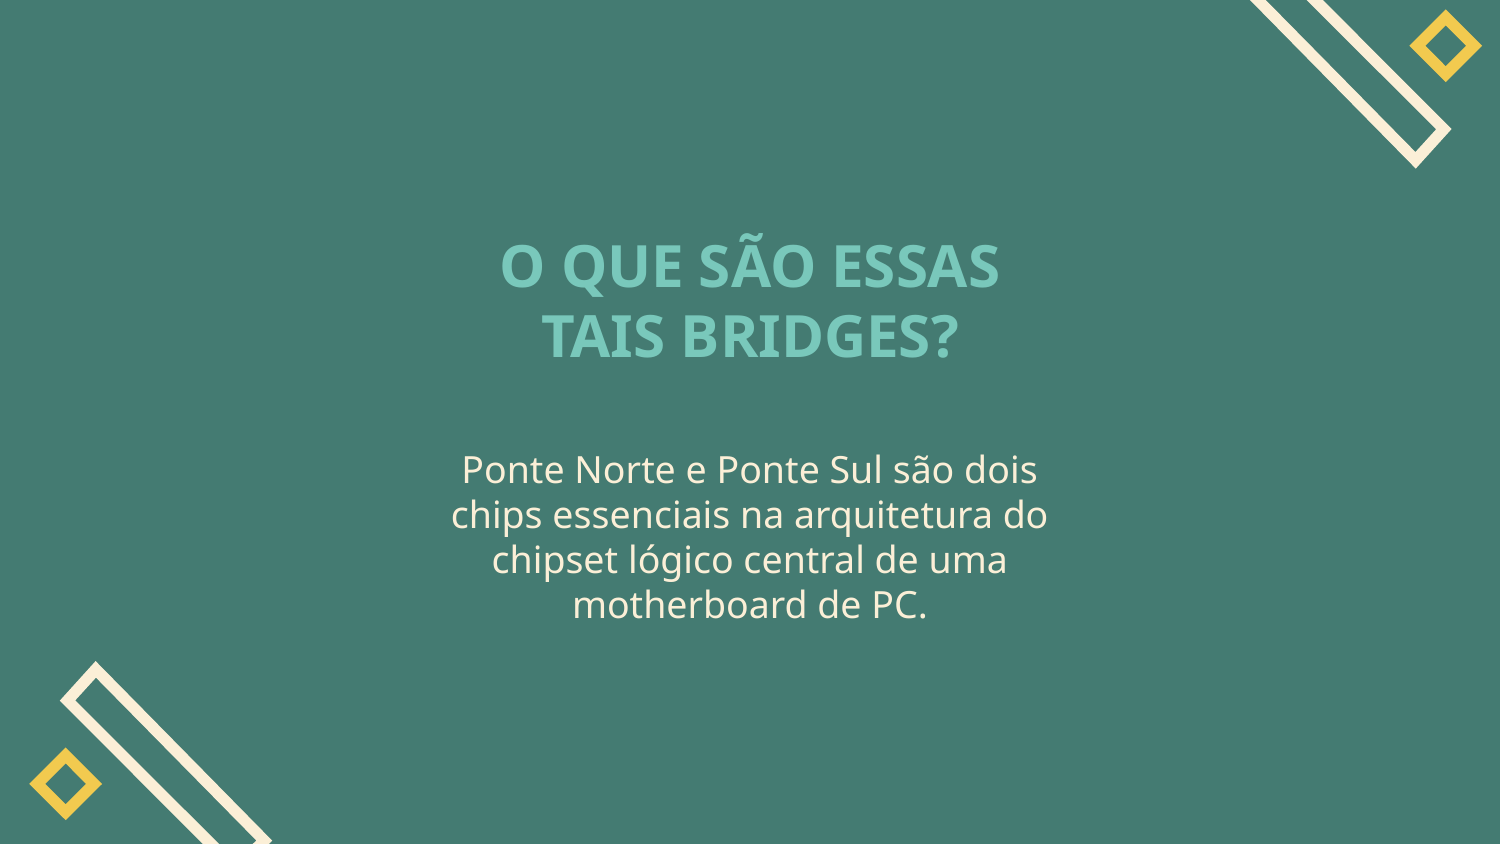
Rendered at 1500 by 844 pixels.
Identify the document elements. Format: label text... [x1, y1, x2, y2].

list Ponte Norte e Ponte Sul são dois chips essenciais na arquitetura do chipset lógico central de uma motherboard de PC. [435, 431, 1065, 662]
title O QUE SÃO ESSAS TAIS BRIDGES? [435, 260, 1065, 385]
